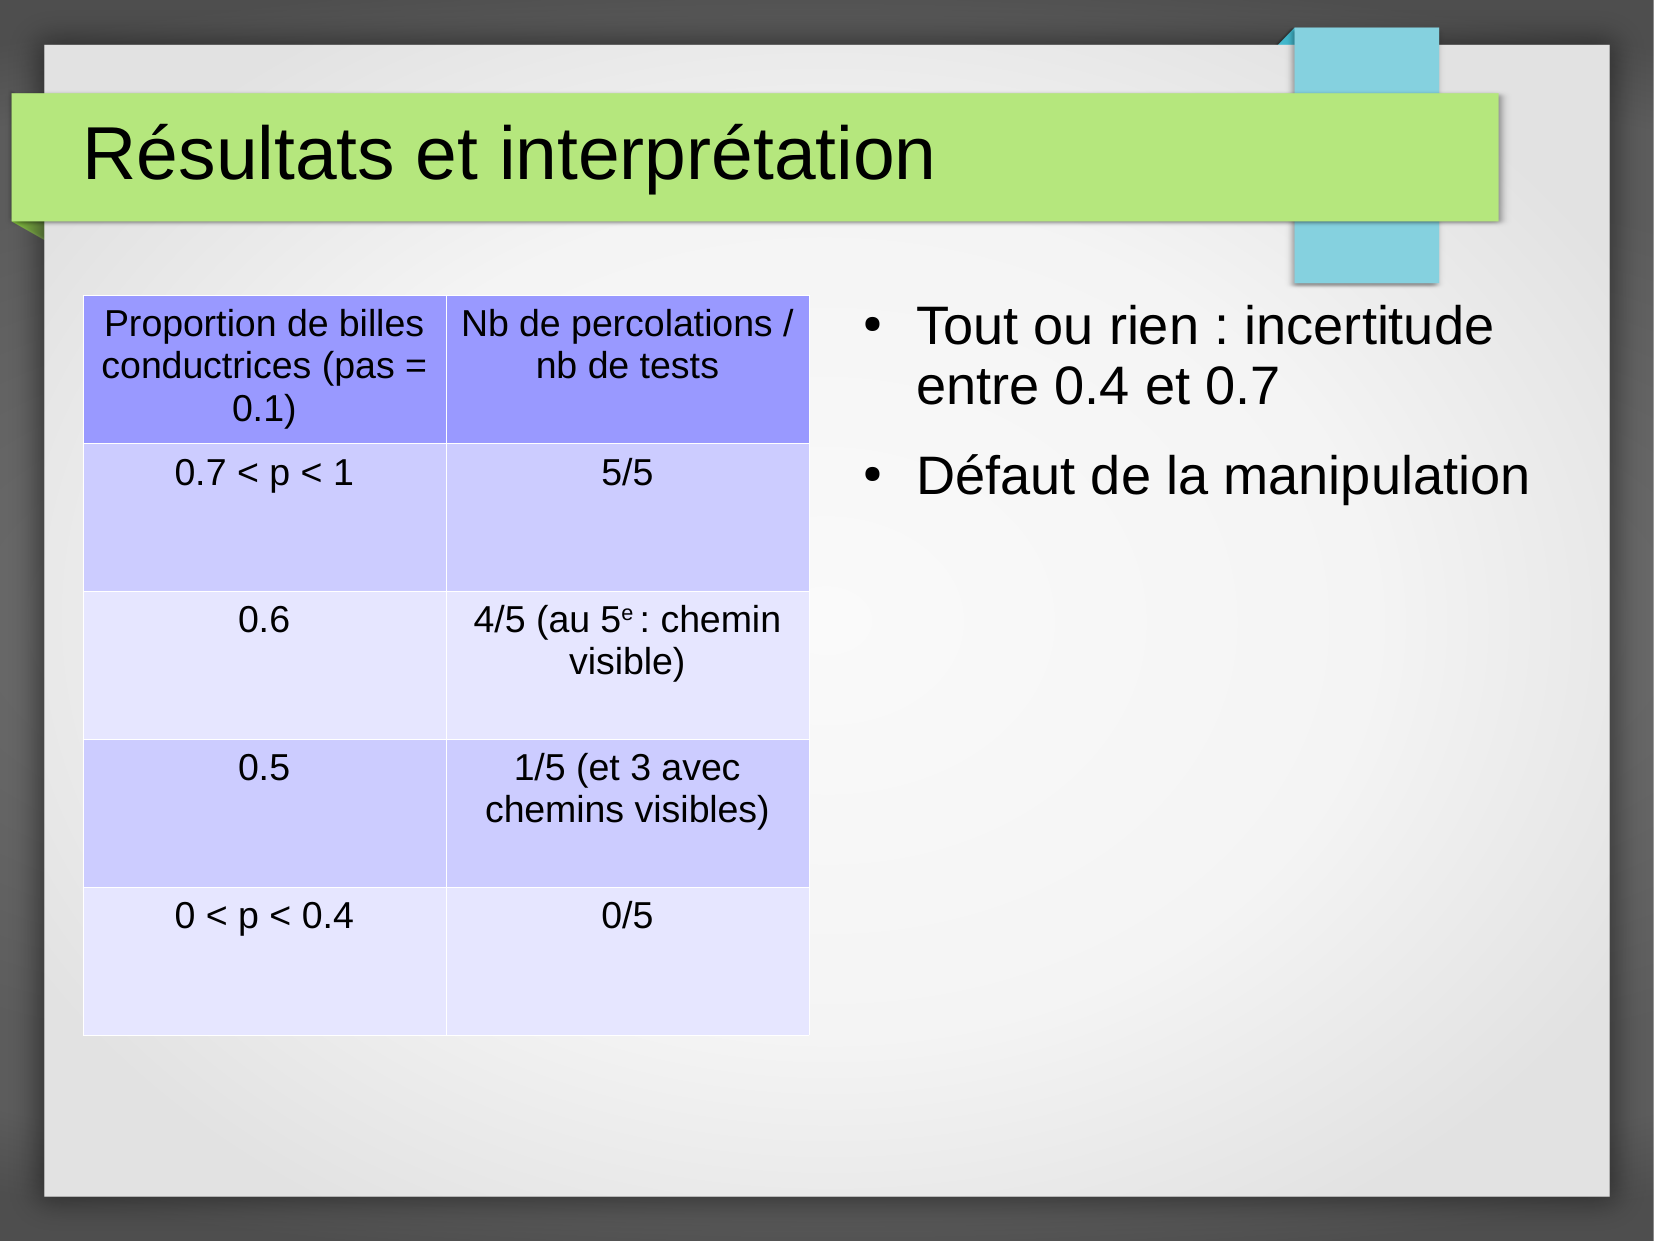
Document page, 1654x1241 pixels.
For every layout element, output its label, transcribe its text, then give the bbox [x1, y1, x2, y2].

table_cell 0/5 [447, 888, 809, 1035]
list Tout ou rien : incertitude entre 0.4 et 0.7 Défaut de la manipulation [845, 295, 1572, 1015]
table_cell 0.7 < p < 1 [84, 444, 446, 591]
table_cell 4/5 (au 5e : chemin visible) [447, 592, 809, 739]
table_cell 0.5 [84, 740, 446, 887]
table_cell 5/5 [447, 444, 809, 591]
table_header Proportion de billes conductrices (pas = 0.1) [84, 296, 446, 443]
table_header Nb de percolations / nb de tests [447, 296, 809, 443]
table_cell 0 < p < 0.4 [84, 888, 446, 1035]
table_cell 1/5 (et 3 avec chemins visibles) [447, 740, 809, 887]
picture [0, 0, 1654, 1241]
table_cell 0.6 [84, 592, 446, 739]
title Résultats et interprétation [82, 94, 1264, 213]
